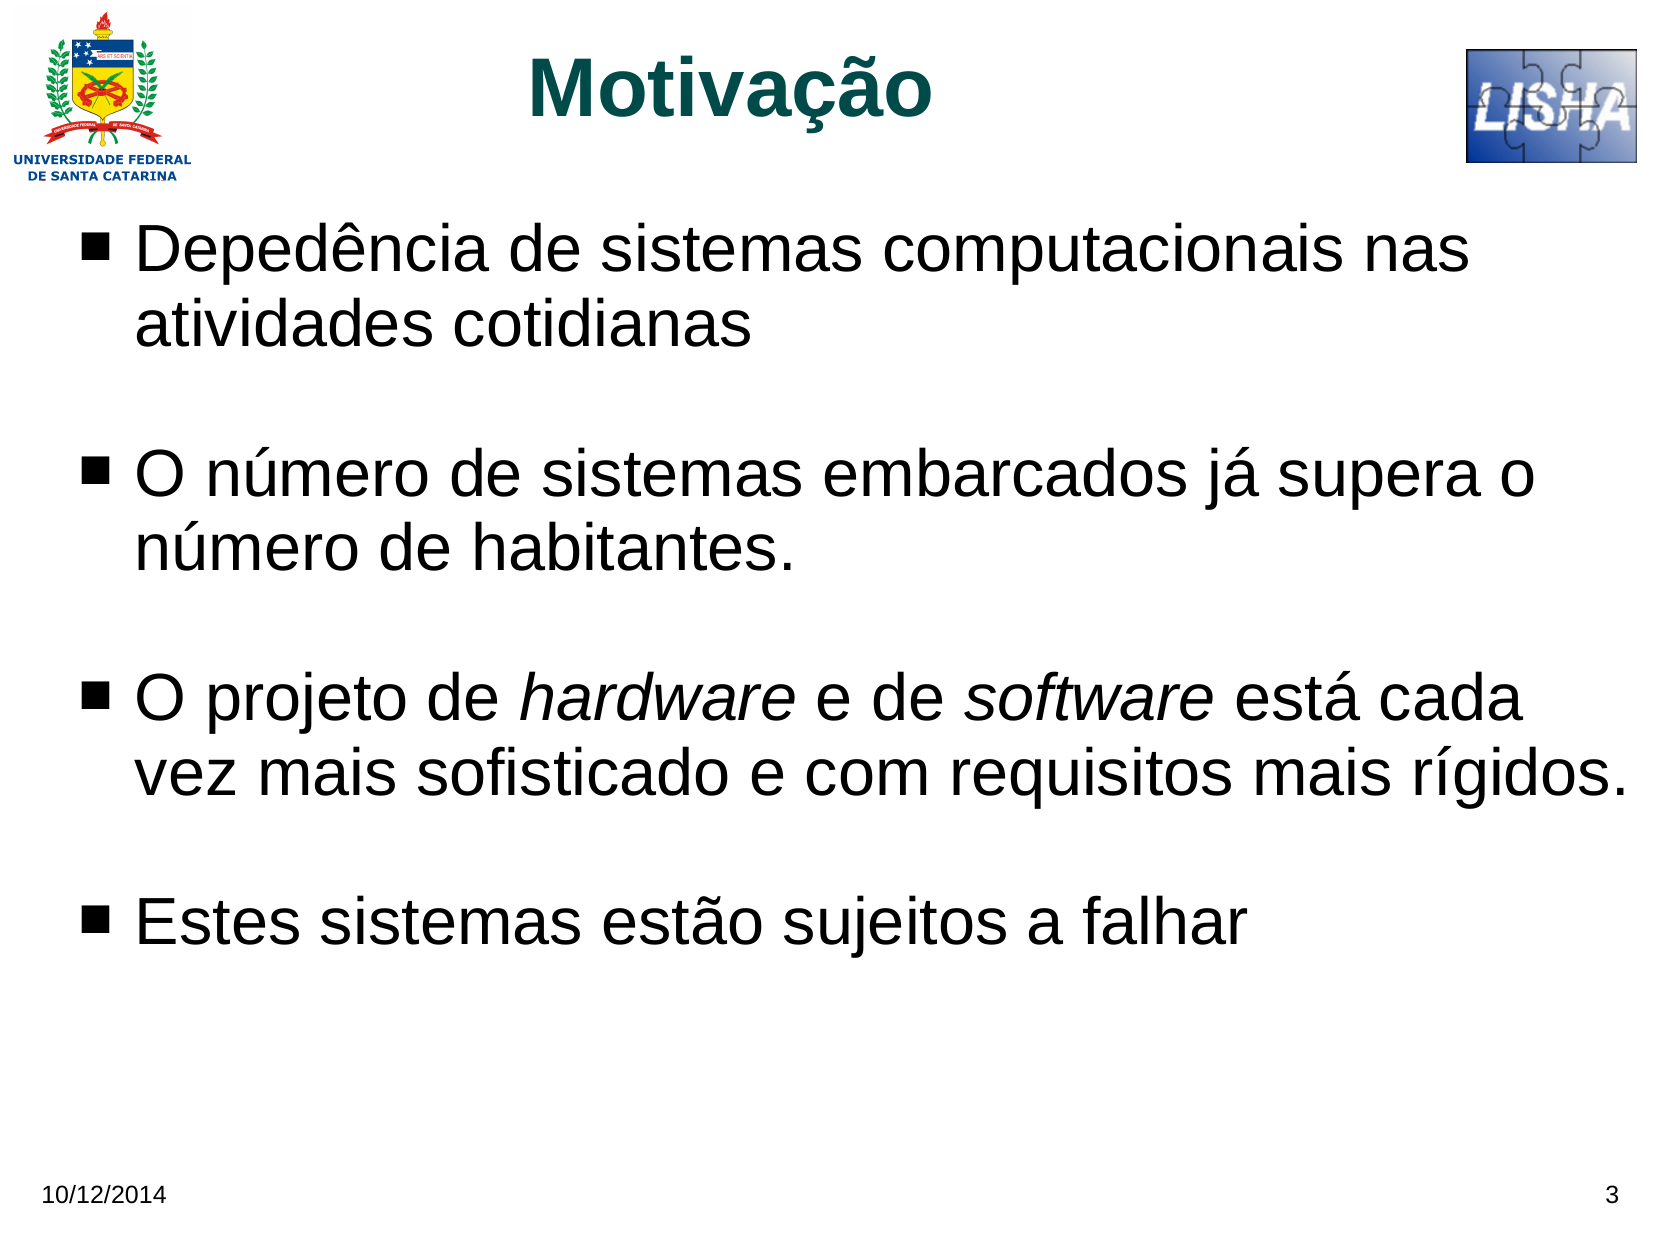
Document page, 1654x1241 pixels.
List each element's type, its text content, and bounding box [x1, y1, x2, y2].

title Motivação [37, 37, 1426, 151]
list Depedência de sistemas computacionais nas atividades cotidianas O número de sistemas embarcados já supera o número de habitantes. O projeto de hardware e de software está cada vez mais sofisticado e com requisitos mais rígidos. Estes sistemas estão sujeitos a falhar [34, 211, 1637, 1149]
picture [1466, 49, 1637, 163]
picture [13, 6, 191, 181]
